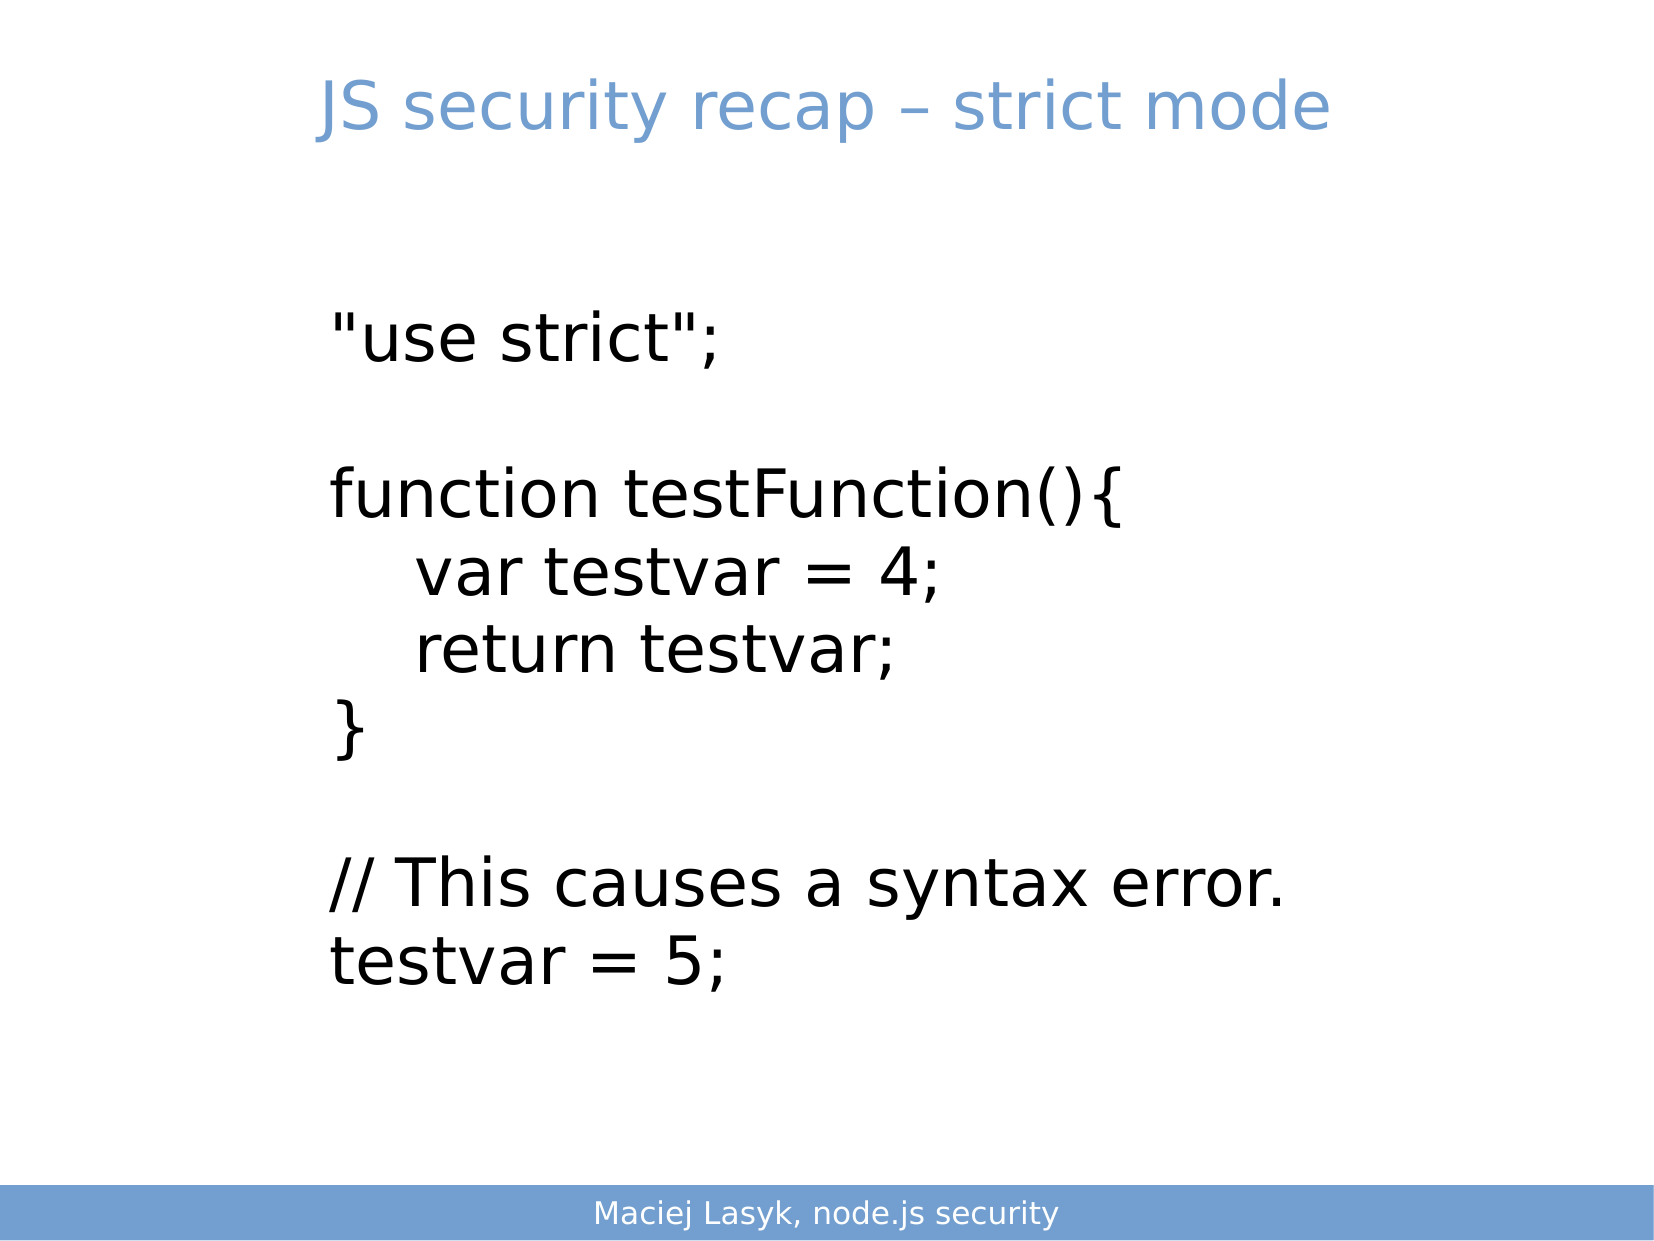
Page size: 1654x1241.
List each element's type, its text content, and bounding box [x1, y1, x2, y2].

text_box JS security recap – strict mode [304, 60, 1349, 153]
text_box [0, 1185, 1654, 1241]
text_box Maciej Lasyk, node.js security [578, 1188, 1076, 1240]
text_box "use strict"; function testFunction(){ var testvar = 4; return testvar; } // This causes a syntax error. testvar = 5; [315, 292, 1304, 1008]
